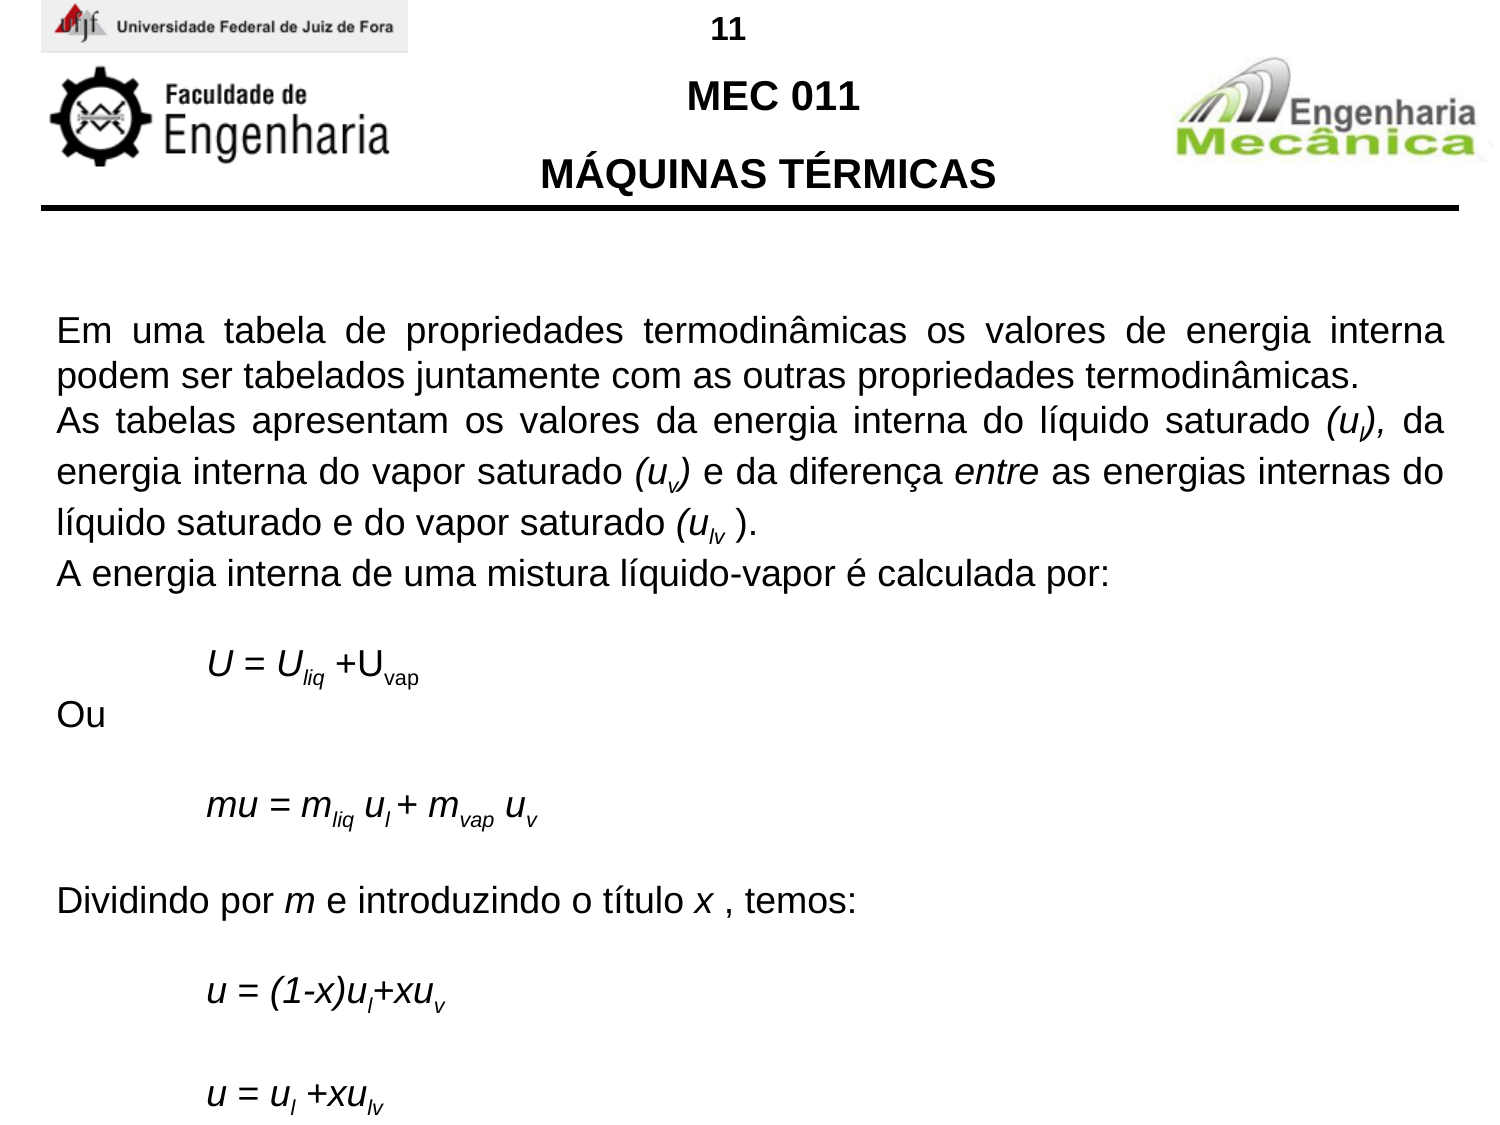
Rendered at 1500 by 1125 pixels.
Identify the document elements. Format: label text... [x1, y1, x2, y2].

picture [1151, 54, 1500, 167]
text_box Em uma tabela de propriedades termodinâmicas os valores de energia interna podem ser tabelados juntamente com as outras propriedades termodinâmicas. As tabelas apresentam os valores da energia interna do líquido saturado (ul), da energia interna do vapor saturado (uv) e da diferença entre as energias internas do líquido saturado e do vapor saturado (ulv ). A energia interna de uma mistura líquido-vapor é calculada por: U = Uliq +Uvap Ou mu = mliq ul + mvap uv Dividindo por m e introduzindo o título x , temos: u = (1-x)ul+xuv u = ul +xulv [41, 297, 1459, 1125]
picture [41, 0, 408, 174]
